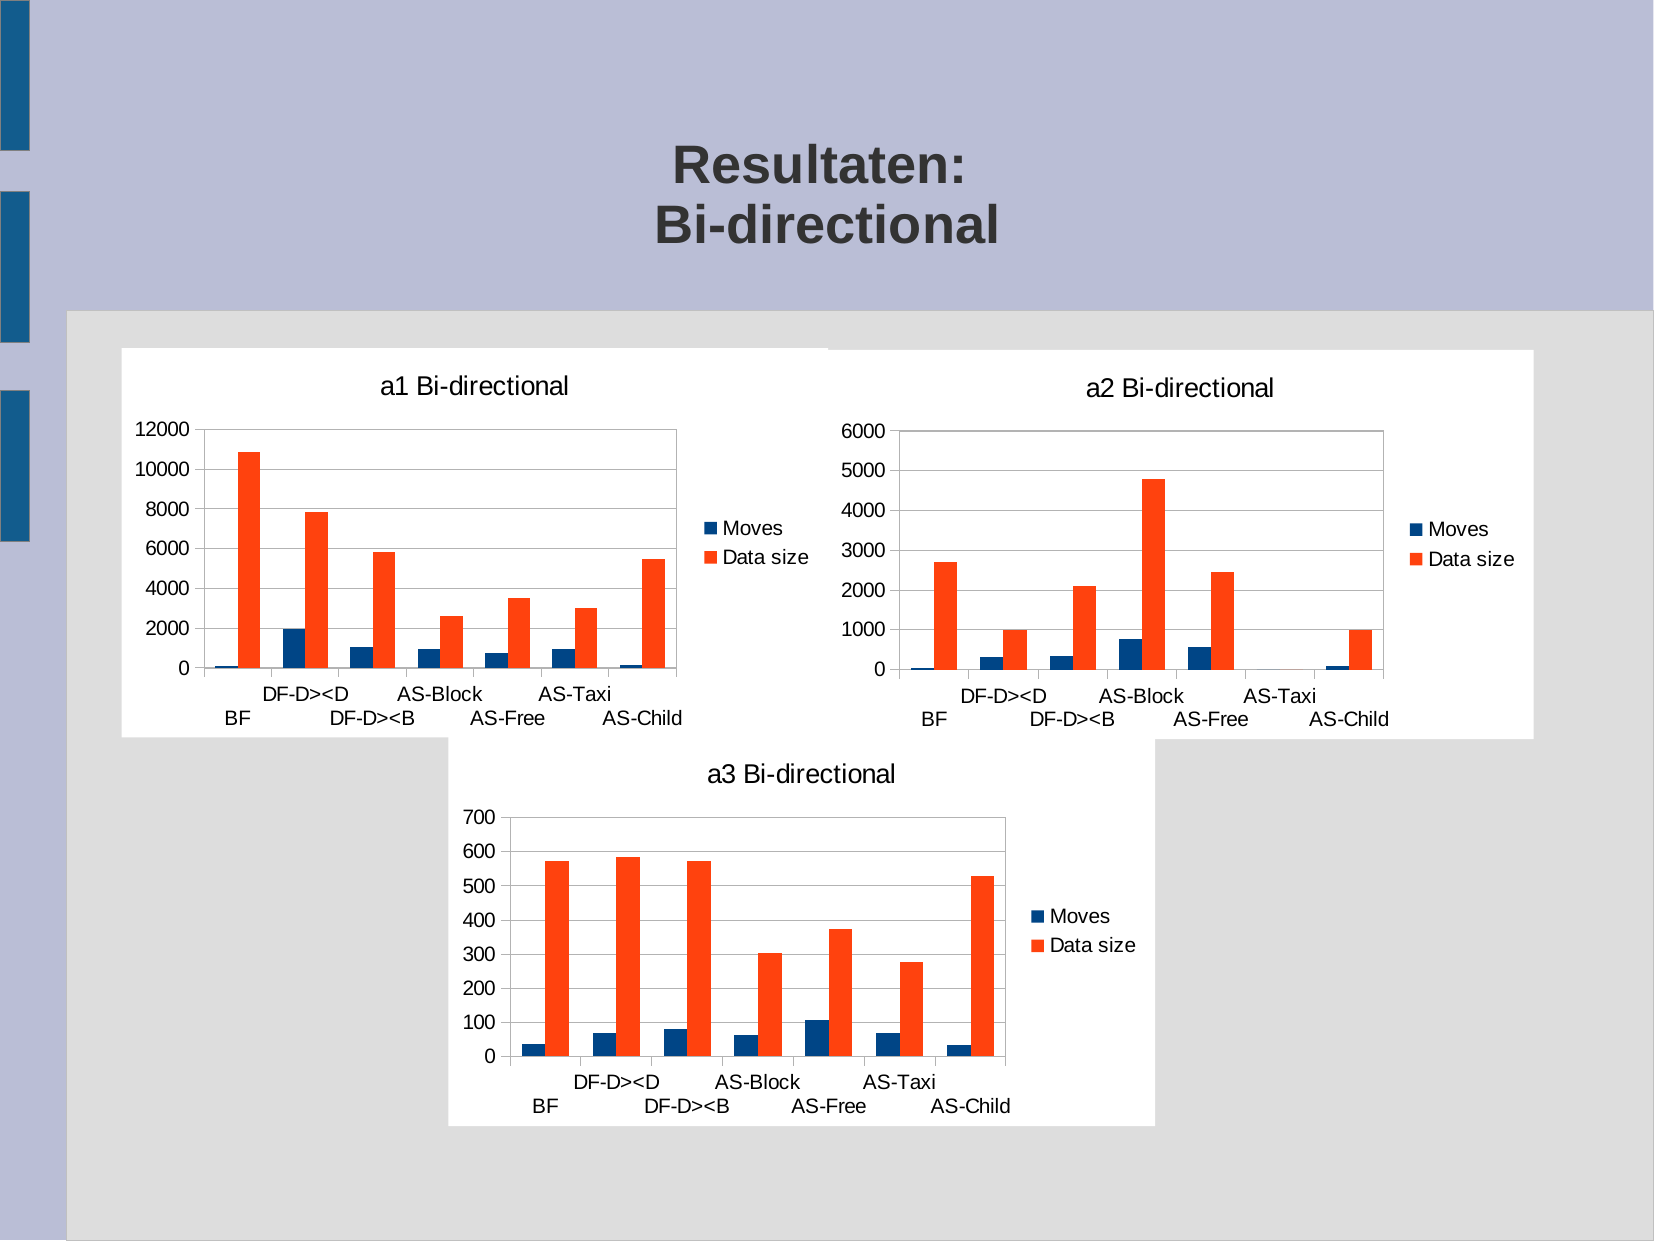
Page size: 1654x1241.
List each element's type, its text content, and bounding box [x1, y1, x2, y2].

title Resultaten: Bi-directional [121, 91, 1534, 299]
chart [121, 348, 1534, 1127]
